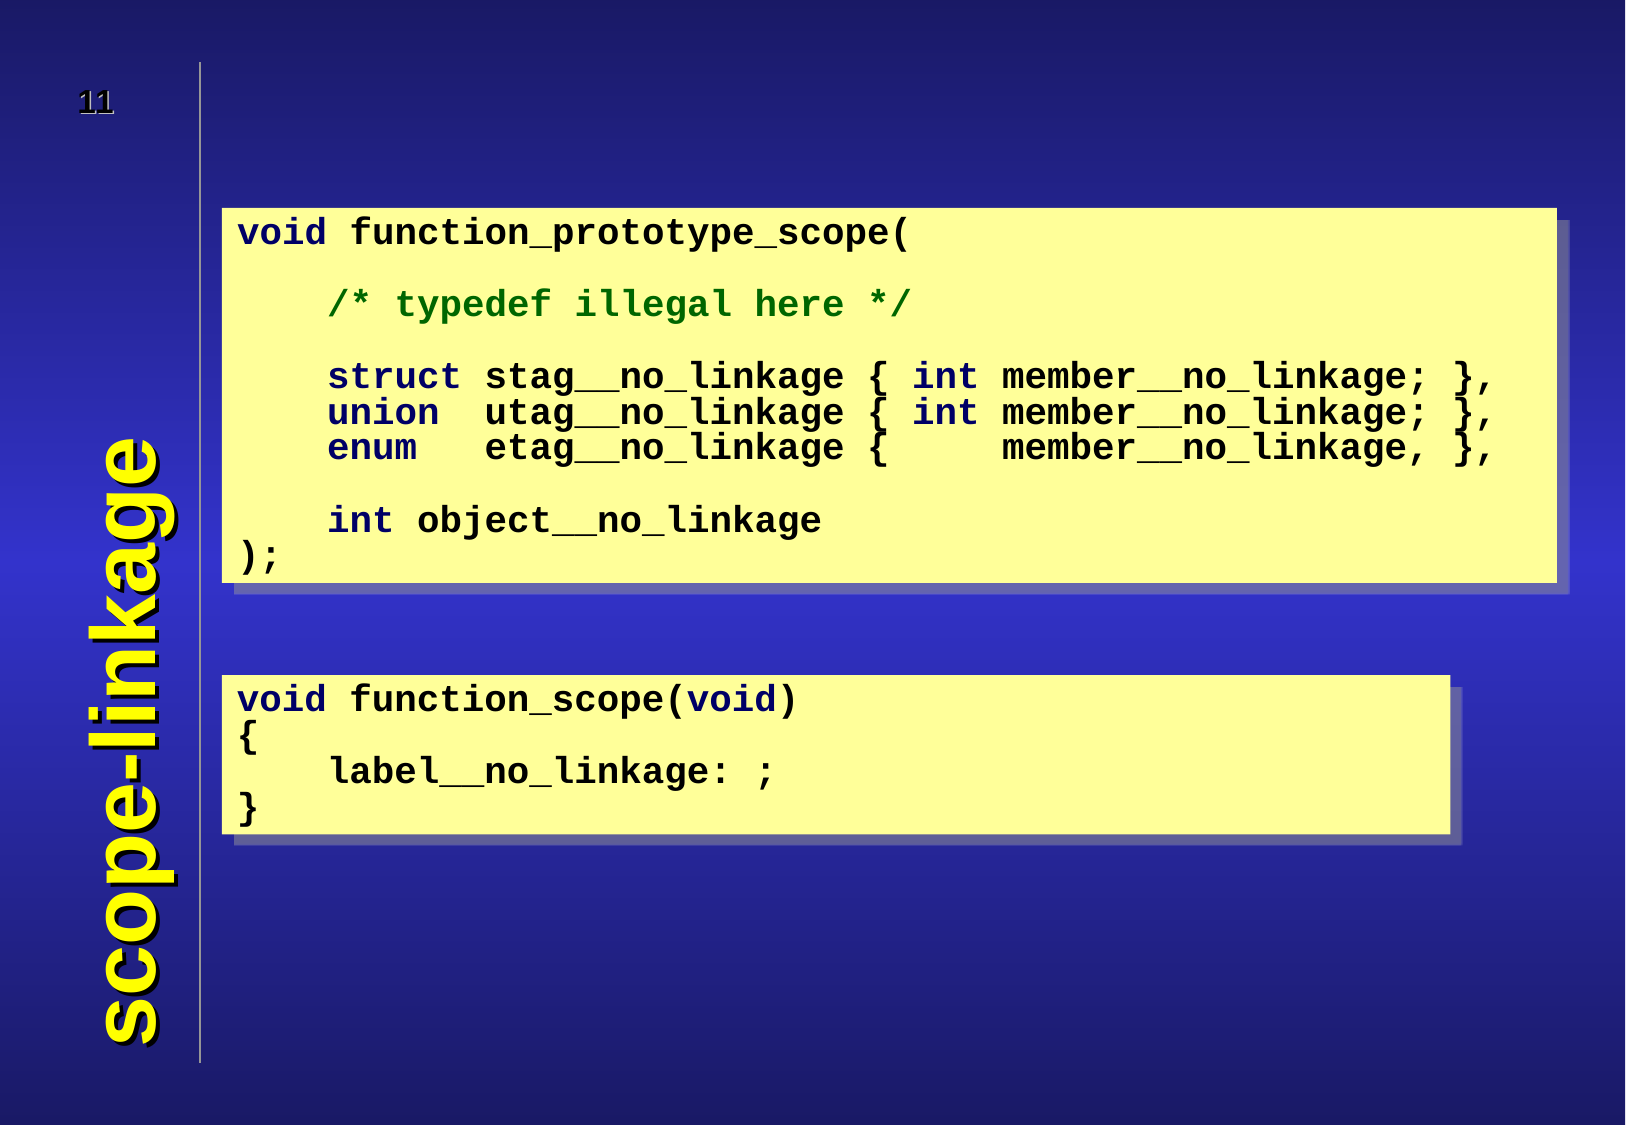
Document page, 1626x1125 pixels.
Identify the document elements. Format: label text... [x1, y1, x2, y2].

text_box void function_scope(void) { label__no_linkage: ; } [221, 675, 1451, 835]
title scope-linkage [50, 187, 188, 1063]
text_box void function_prototype_scope( /* typedef illegal here */ struct stag__no_linkage { int member__no_linkage; }, union utag__no_linkage { int member__no_linkage; }, enum etag__no_linkage { member__no_linkage, }, int object__no_linkage ); [221, 207, 1557, 583]
